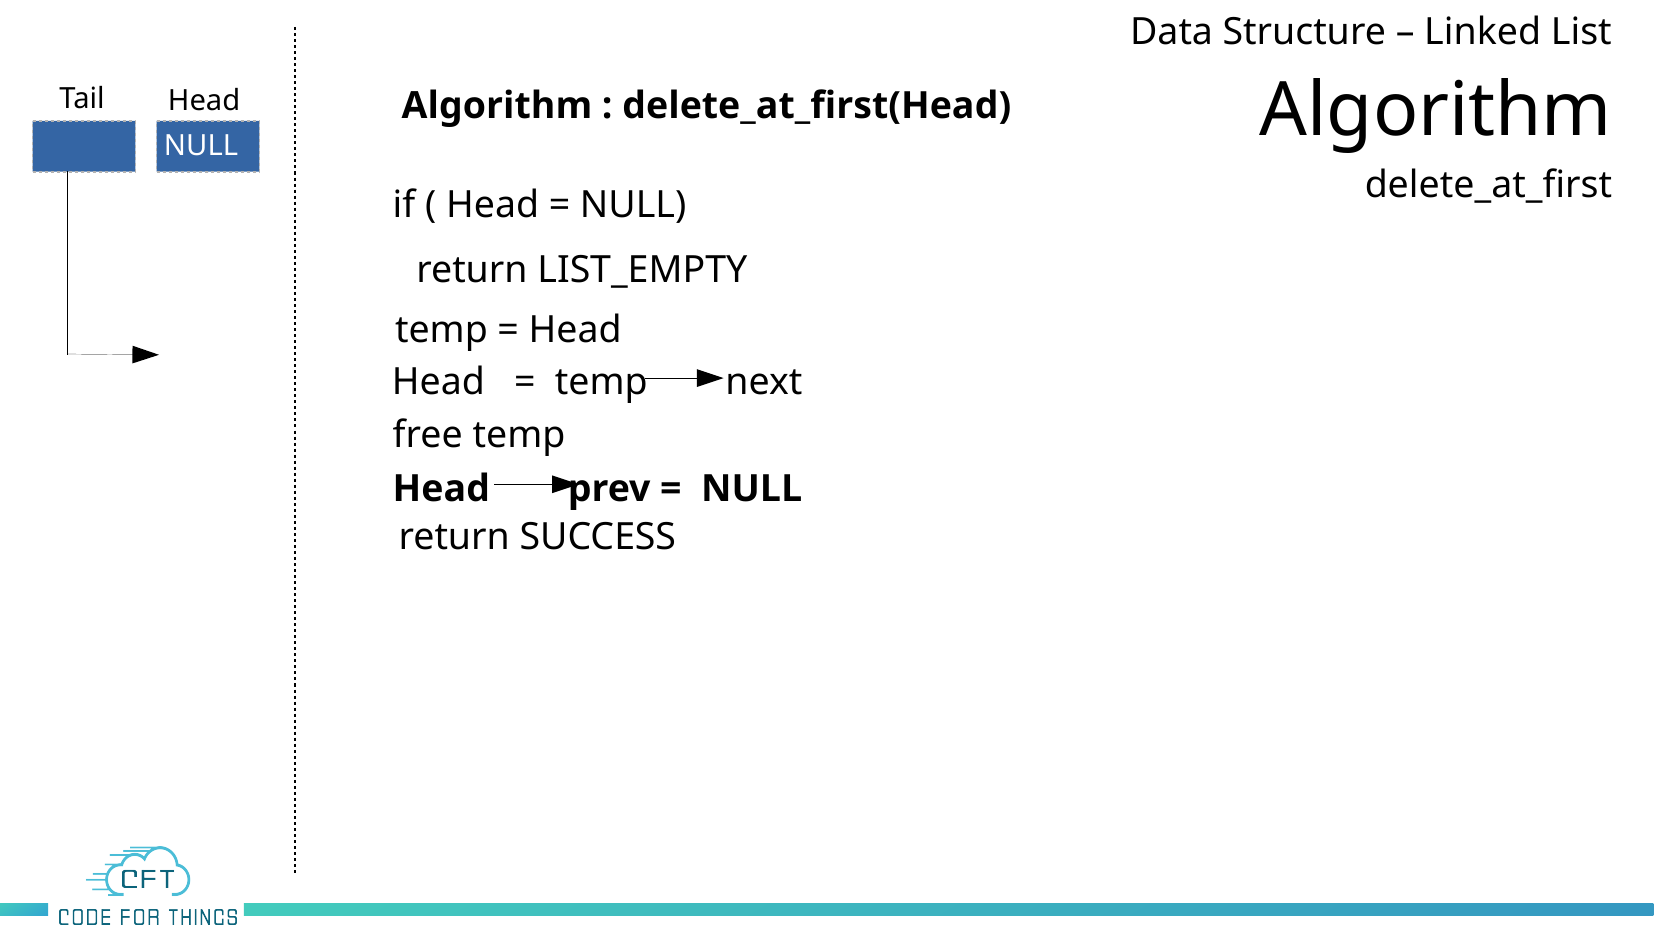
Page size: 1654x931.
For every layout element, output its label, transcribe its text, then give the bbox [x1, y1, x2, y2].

text_box temp = Head [370, 295, 875, 362]
text_box [32, 120, 136, 172]
text_box return LIST_EMPTY [401, 235, 804, 295]
picture [59, 846, 237, 925]
text_box return SUCCESS [383, 522, 786, 568]
text_box Head = temp next [377, 346, 945, 406]
text_box Tail [44, 69, 142, 125]
title Data Structure – Linked List Algorithm delete_at_first [1093, 0, 1613, 216]
text_box Algorithm : delete_at_first(Head) [386, 70, 1146, 173]
text_box NULL [149, 116, 260, 172]
text_box Head [153, 71, 264, 126]
text_box if ( Head = NULL) [377, 170, 815, 229]
text_box free temp [377, 406, 721, 453]
text_box Head prev = NULL [377, 453, 993, 522]
